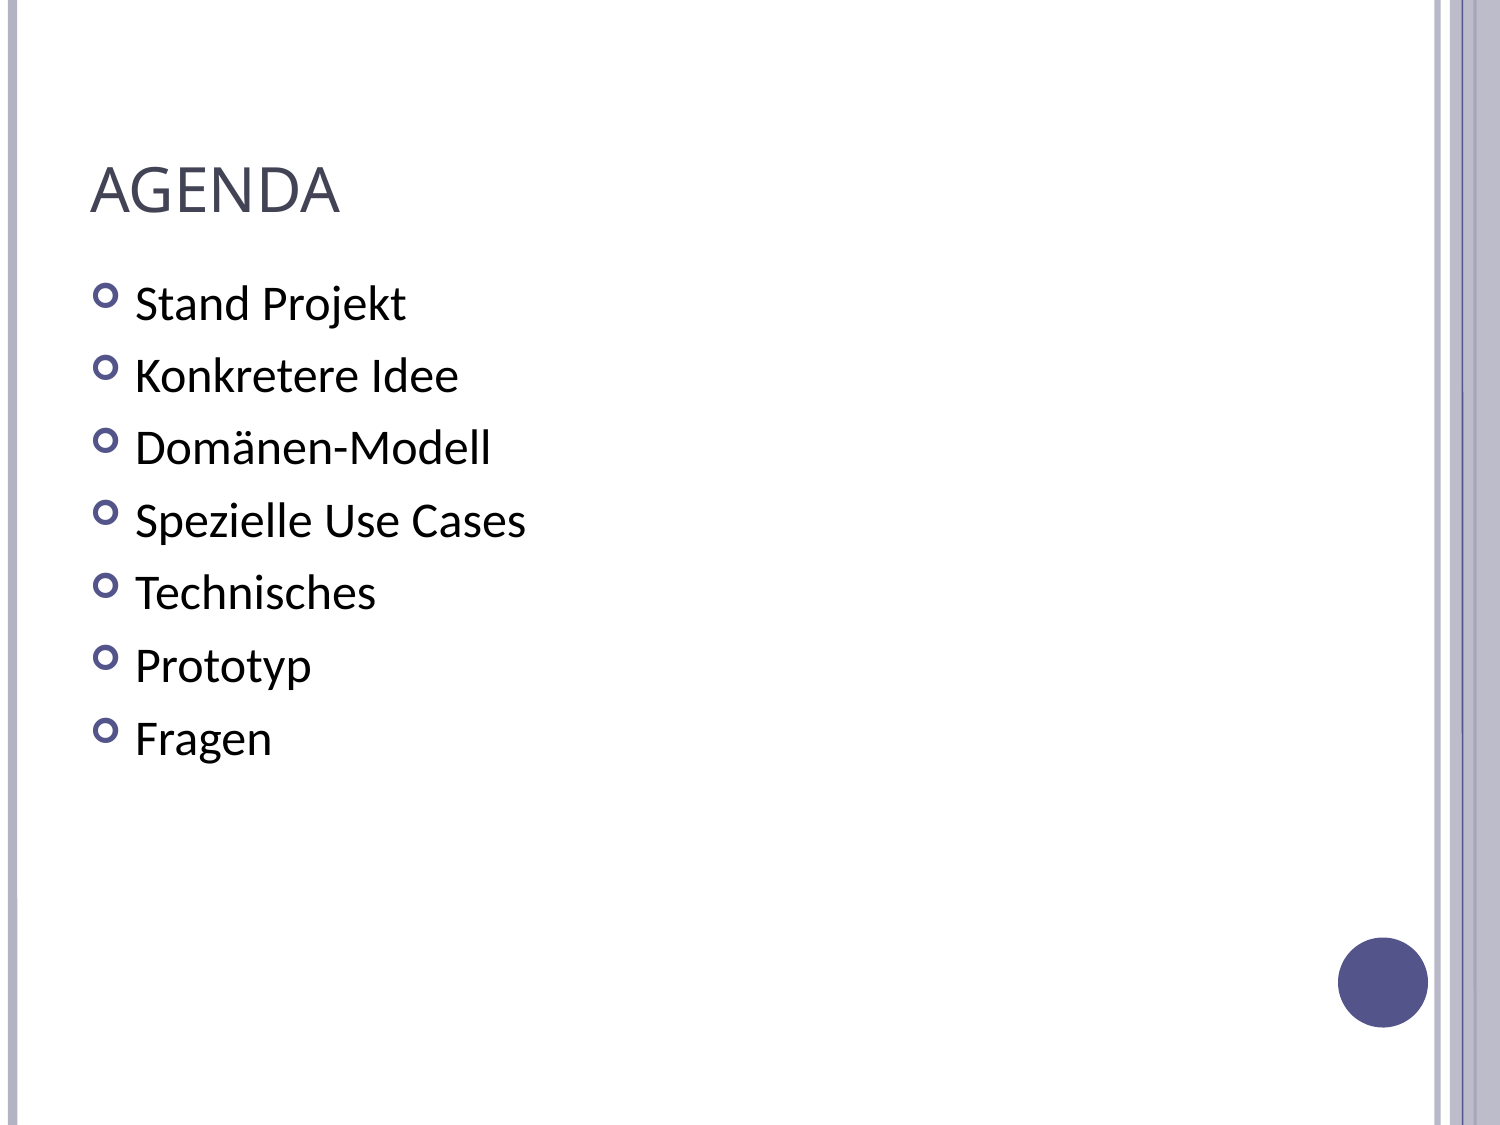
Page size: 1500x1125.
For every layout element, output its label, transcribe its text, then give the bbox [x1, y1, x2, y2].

title Agenda [75, 45, 1300, 233]
list Stand Projekt Konkretere Idee Domänen-Modell Spezielle Use Cases Technisches Prototyp Fragen [75, 262, 1300, 1062]
